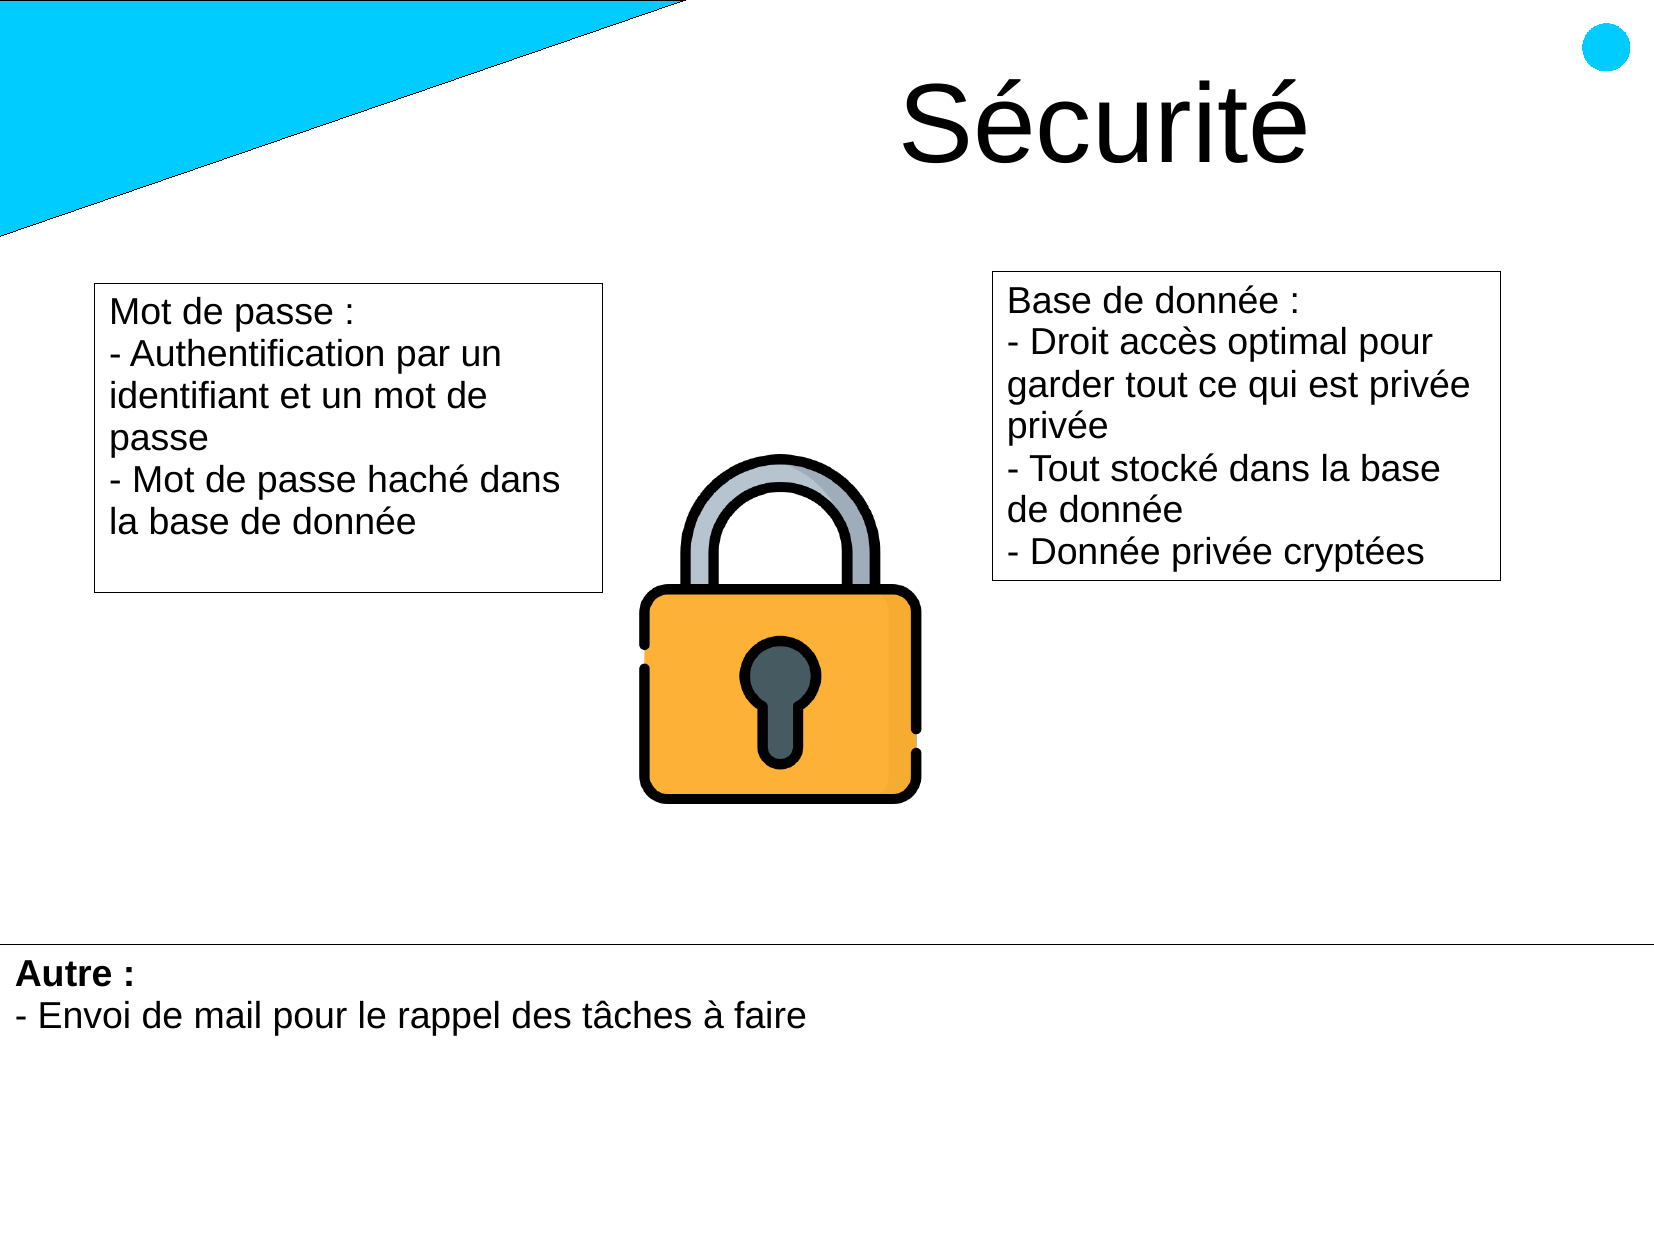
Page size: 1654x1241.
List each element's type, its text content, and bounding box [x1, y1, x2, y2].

text_box Base de donnée : - Droit accès optimal pour garder tout ce qui est privée privée - Tout stocké dans la base de donnée - Donnée privée cryptées [992, 271, 1501, 581]
picture [602, 454, 958, 804]
text_box [1582, 23, 1630, 71]
text_box [0, 0, 686, 237]
text_box Mot de passe : - Authentification par un identifiant et un mot de passe - Mot de passe haché dans la base de donnée [94, 283, 603, 593]
text_box Autre : - Envoi de mail pour le rappel des tâches à faire [0, 944, 1642, 1045]
text_box Sécurité [745, 53, 1465, 194]
